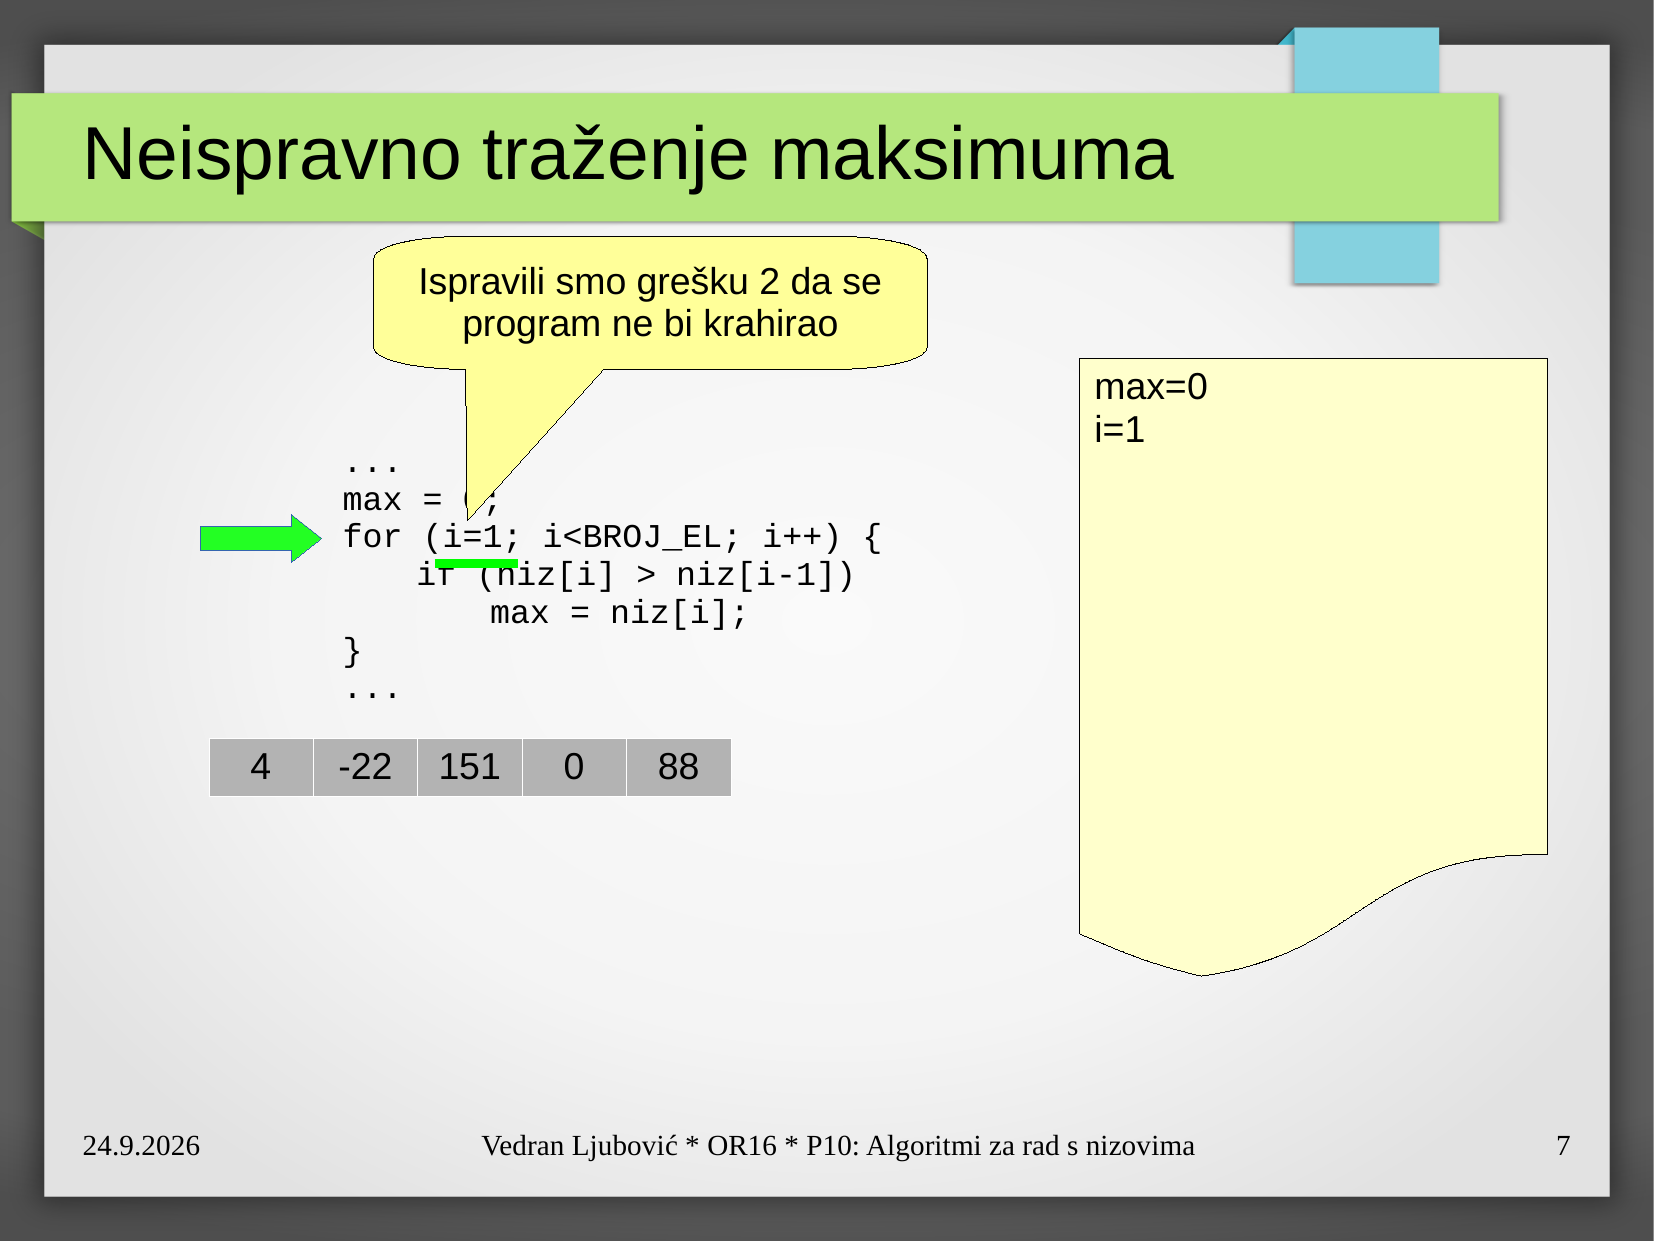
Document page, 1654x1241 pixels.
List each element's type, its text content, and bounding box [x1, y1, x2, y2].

table_header -22 [314, 739, 417, 796]
text_box max=0 i=1 [1079, 358, 1548, 977]
table_header 151 [418, 739, 522, 796]
title Neispravno traženje maksimuma [82, 94, 1264, 213]
text_box ... max = 0; for (i=1; i<BROJ_EL; i++) { if (niz[i] > niz[i-1]) max = niz[i]; } ... [254, 399, 1306, 1034]
table_header 4 [210, 739, 313, 796]
table_header 0 [523, 739, 626, 796]
table_header 88 [627, 739, 731, 796]
text_box Ispravili smo grešku 2 da se program ne bi krahirao [373, 236, 928, 521]
text_box [200, 514, 322, 563]
picture [0, 0, 1654, 1241]
